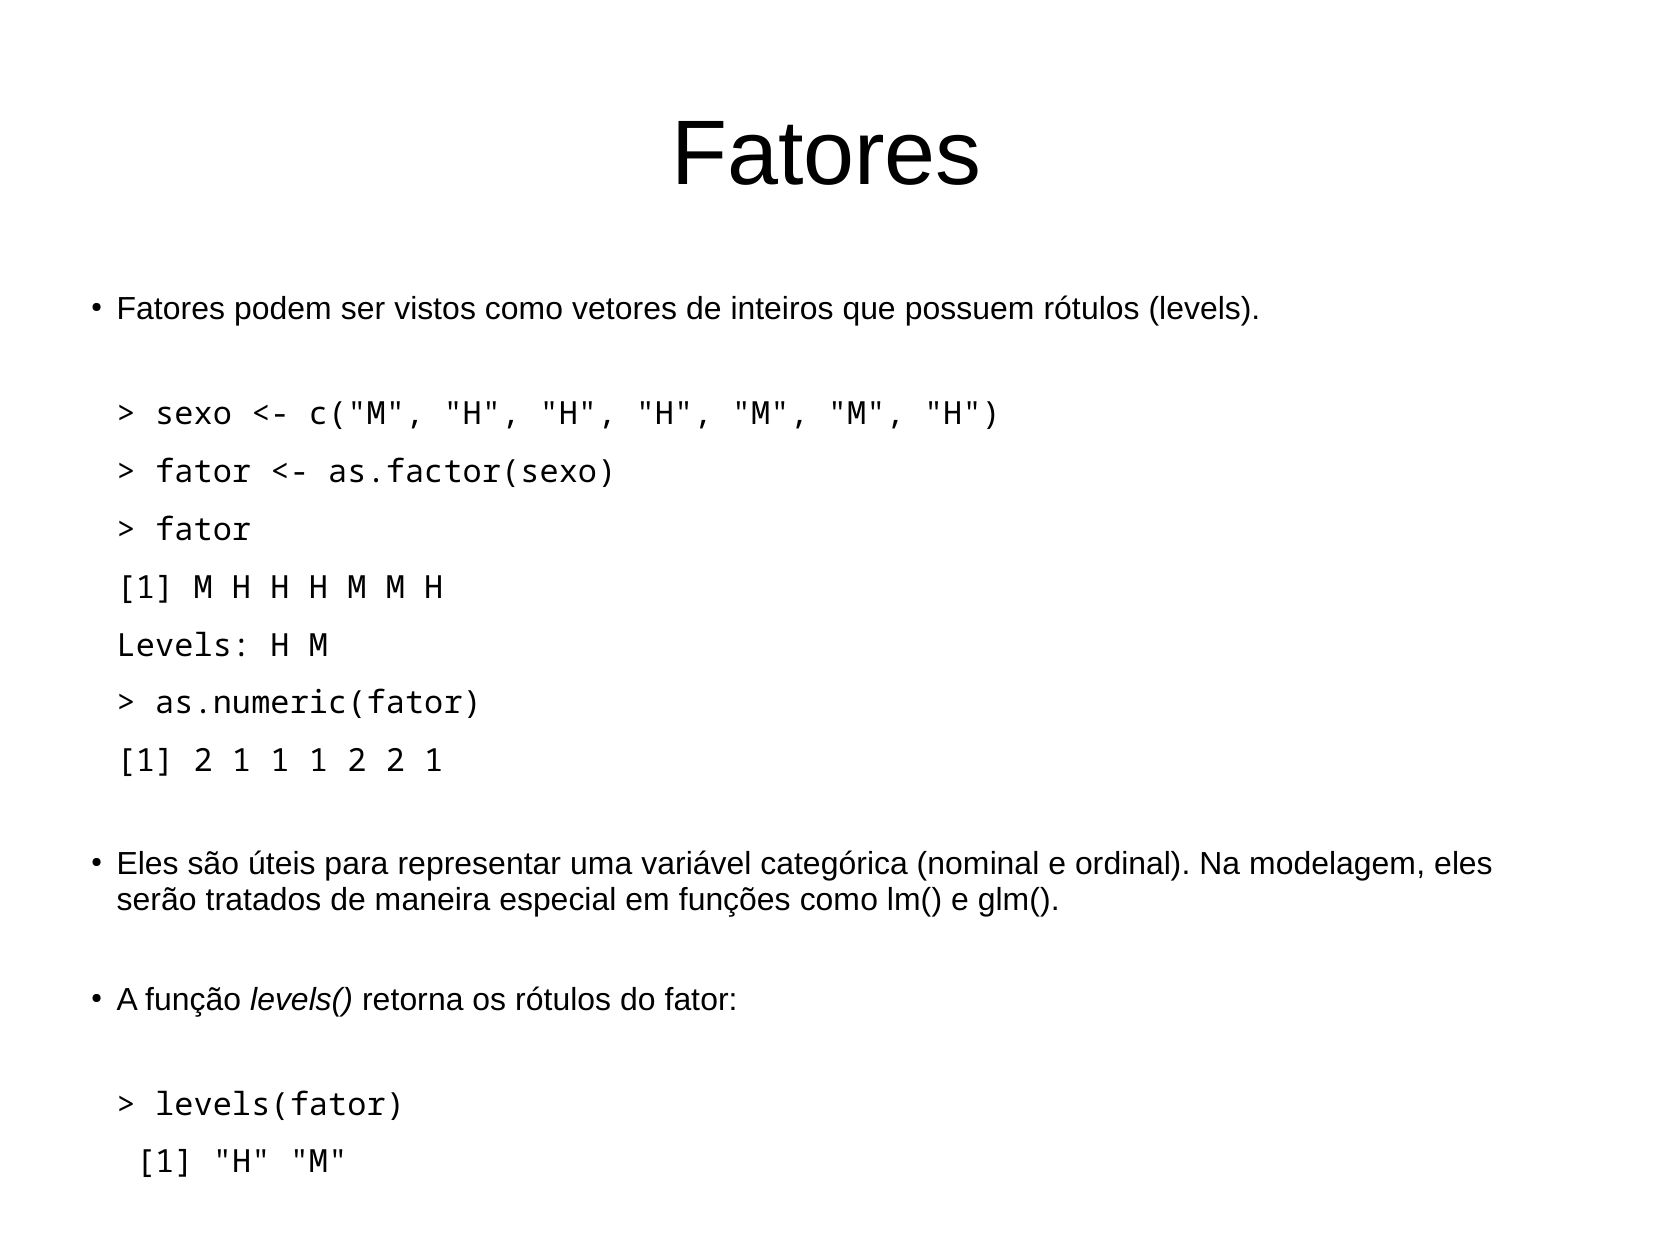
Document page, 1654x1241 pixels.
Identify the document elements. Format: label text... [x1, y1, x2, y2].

list Fatores podem ser vistos como vetores de inteiros que possuem rótulos (levels). > sexo <- c("M", "H", "H", "H", "M", "M", "H") > fator <- as.factor(sexo) > fator [1] M H H H M M H Levels: H M > as.numeric(fator) [1] 2 1 1 1 2 2 1 Eles são úteis para representar uma variável categórica (nominal e ordinal). Na modelagem, eles serão tratados de maneira especial em funções como lm() e glm(). A função levels() retorna os rótulos do fator: > levels(fator) [1] "H" "M" [82, 290, 1571, 1193]
title Fatores [82, 49, 1571, 257]
